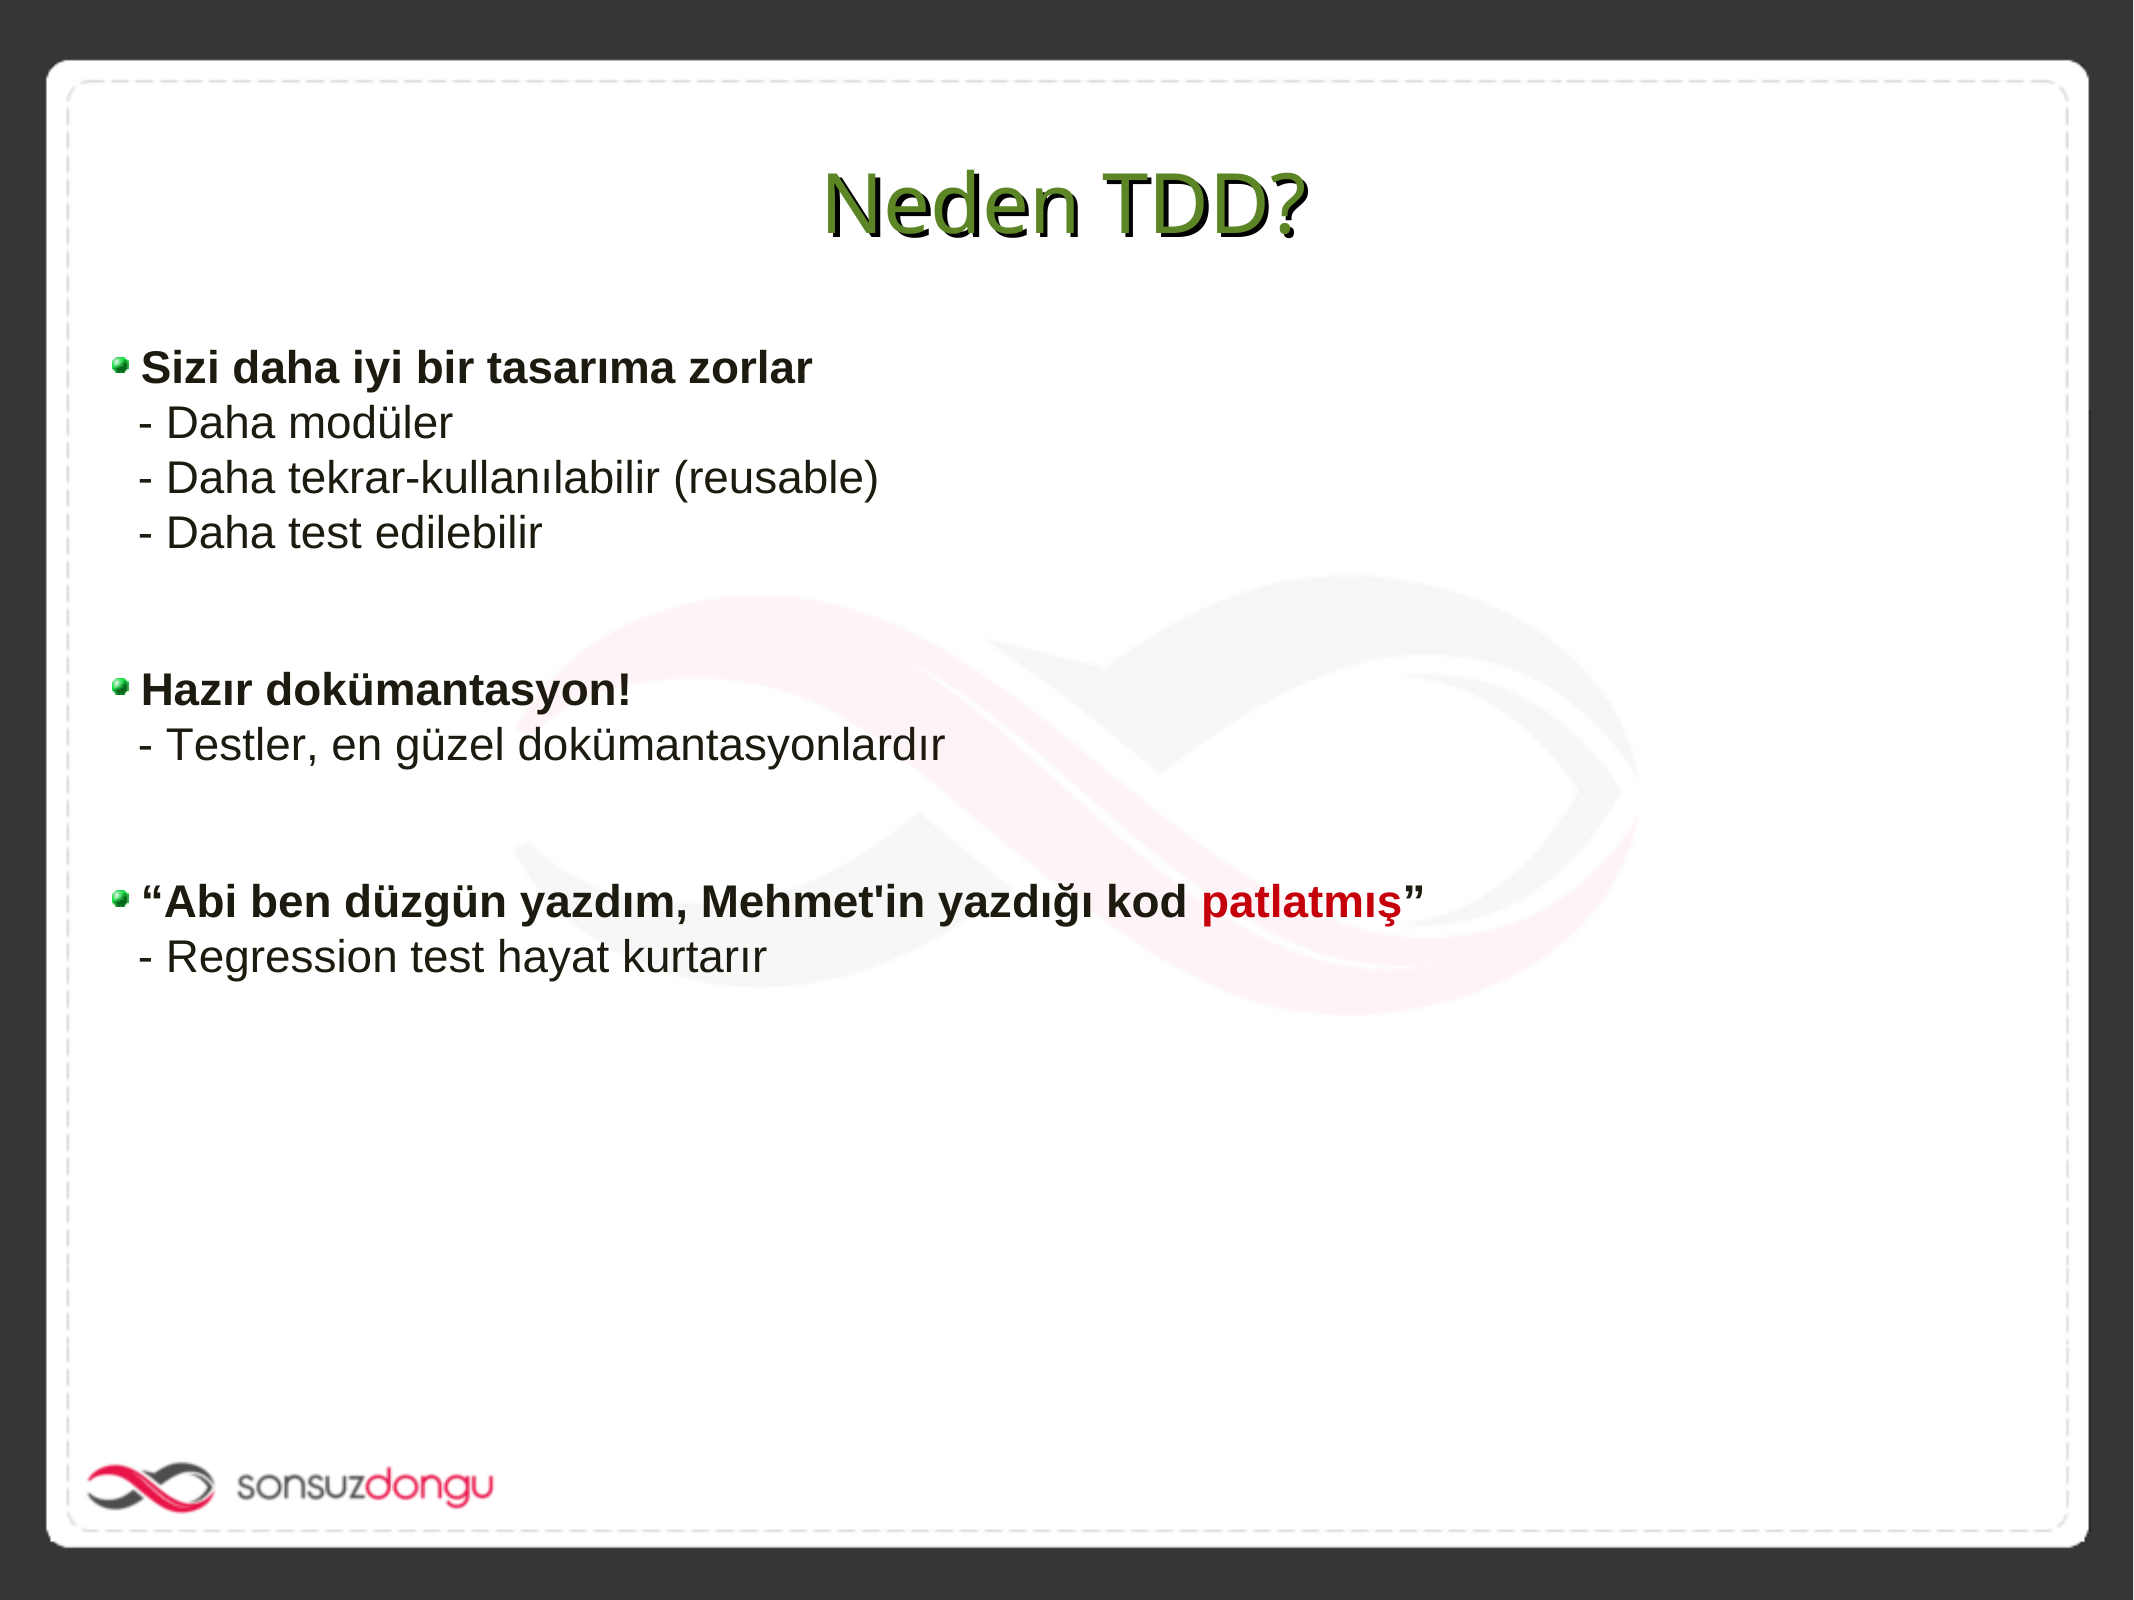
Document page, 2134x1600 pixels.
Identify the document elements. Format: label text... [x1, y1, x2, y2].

text_box Neden TDD? [820, 150, 1307, 251]
text_box Sizi daha iyi bir tasarıma zorlar - Daha modüler - Daha tekrar-kullanılabilir (reusable) - Daha test edilebilir Hazır dokümantasyon! - Testler, en güzel dokümantasyonlardır “Abi ben düzgün yazdım, Mehmet'in yazdığı kod patlatmış” - Regression test hayat kurtarır [112, 337, 1426, 982]
picture [0, 0, 2134, 1600]
